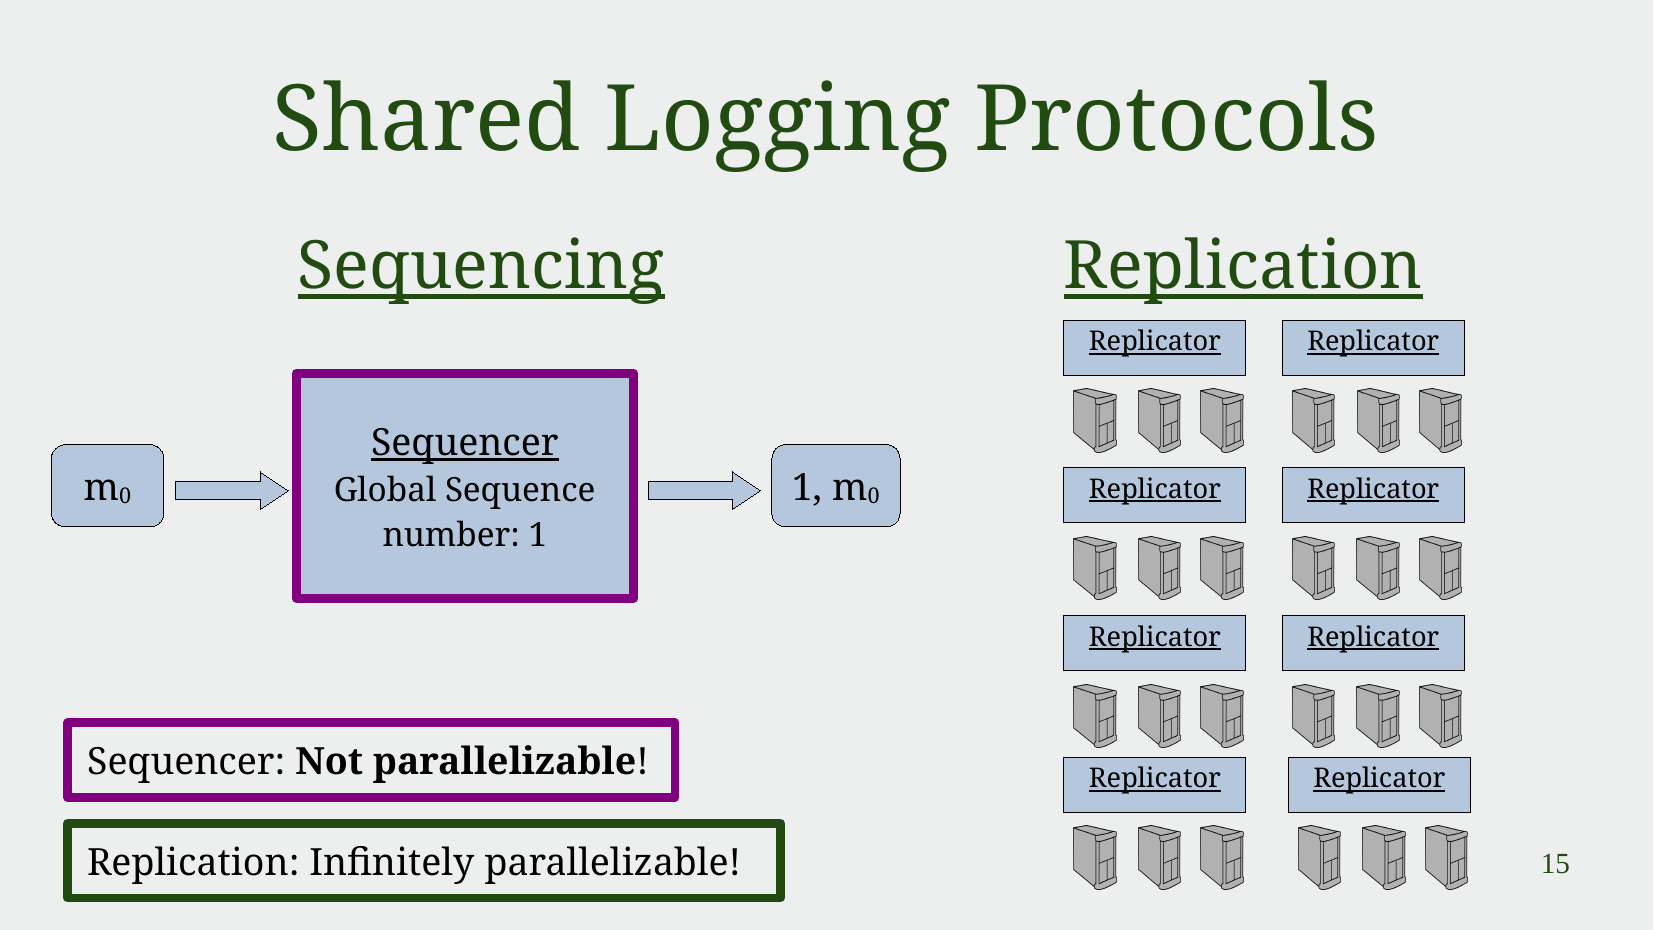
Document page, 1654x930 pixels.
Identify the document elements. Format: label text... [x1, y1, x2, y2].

text_box Replicator [1288, 757, 1471, 813]
picture [1138, 536, 1181, 600]
picture [1200, 684, 1244, 748]
text_box Replication: Infinitely parallelizable! [67, 823, 780, 898]
title Shared Logging Protocols [82, 37, 1571, 193]
picture [1200, 536, 1244, 600]
picture [1292, 684, 1335, 748]
text_box Replicator [1282, 467, 1465, 523]
list Sequencing [82, 217, 809, 757]
text_box Replicator [1063, 320, 1246, 376]
text_box Replicator [1063, 467, 1246, 523]
picture [1073, 388, 1117, 453]
picture [1073, 536, 1117, 600]
picture [1200, 388, 1244, 453]
picture [1073, 825, 1117, 890]
picture [1138, 825, 1181, 890]
list Replication [844, 217, 1571, 757]
picture [1073, 684, 1117, 748]
picture [1356, 536, 1400, 600]
text_box Replicator [1063, 757, 1246, 813]
text_box Replicator [1063, 615, 1246, 671]
picture [1419, 388, 1462, 453]
picture [1292, 388, 1335, 453]
picture [1357, 388, 1400, 453]
text_box m0 [51, 444, 164, 527]
text_box [648, 471, 761, 510]
text_box Replicator [1282, 320, 1465, 376]
picture [1138, 684, 1181, 748]
text_box [175, 471, 289, 510]
picture [1292, 536, 1335, 600]
picture [1419, 536, 1462, 600]
picture [1419, 684, 1462, 748]
picture [1200, 825, 1244, 890]
picture [1138, 388, 1181, 453]
picture [1298, 825, 1341, 890]
picture [1356, 684, 1400, 748]
text_box 1, m0 [771, 444, 901, 527]
picture [1425, 825, 1468, 890]
text_box Sequencer Global Sequence number: 1 [296, 373, 634, 599]
text_box Sequencer: Not parallelizable! [67, 722, 676, 798]
text_box Replicator [1282, 615, 1465, 671]
picture [1362, 825, 1406, 890]
